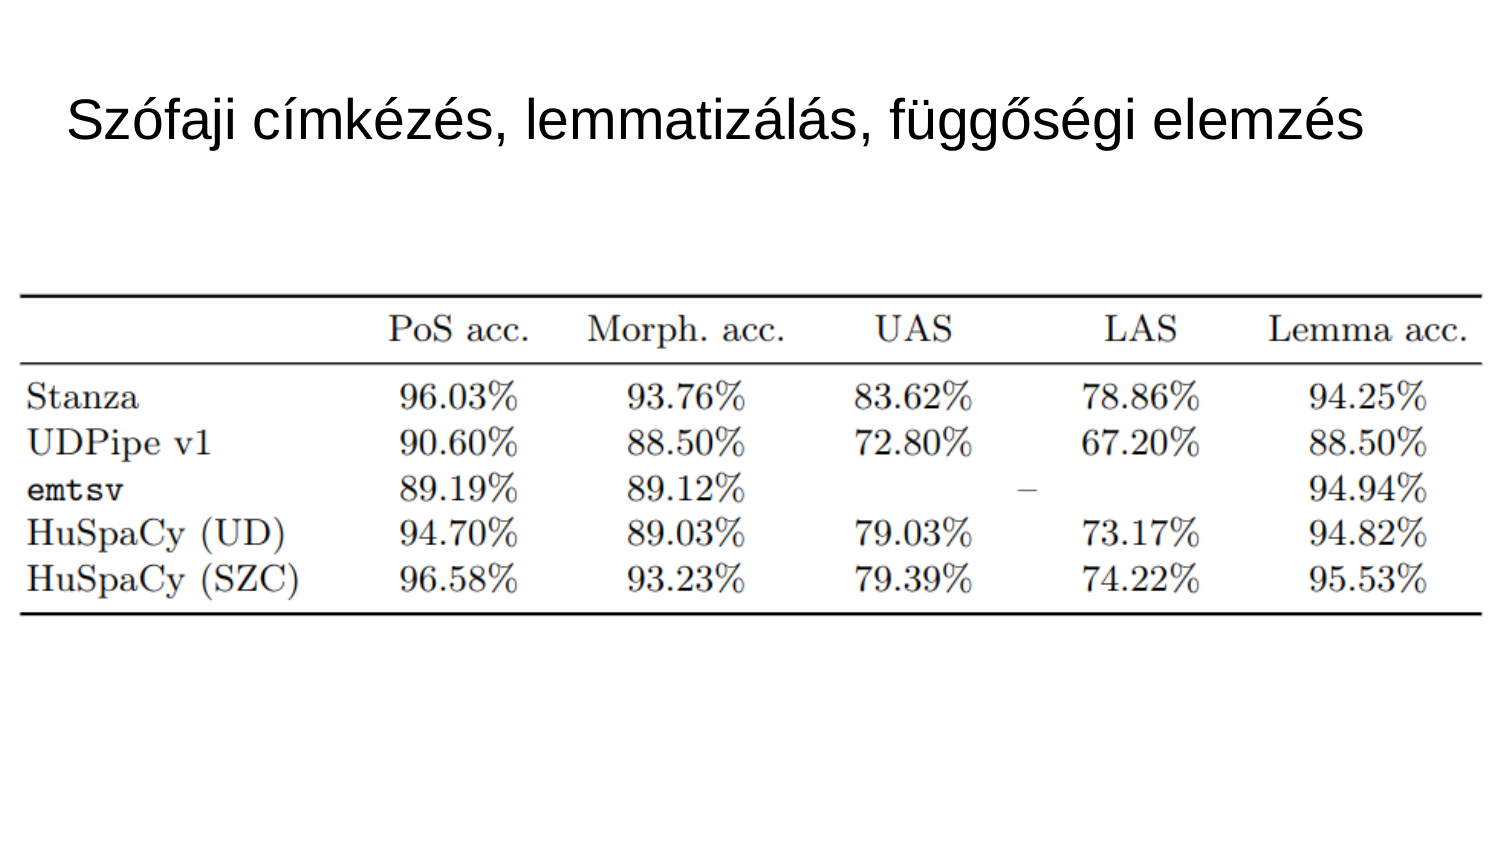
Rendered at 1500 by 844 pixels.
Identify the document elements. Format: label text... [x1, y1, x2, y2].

title Szófaji címkézés, lemmatizálás, függőségi elemzés [51, 72, 1449, 167]
picture [0, 263, 1500, 657]
